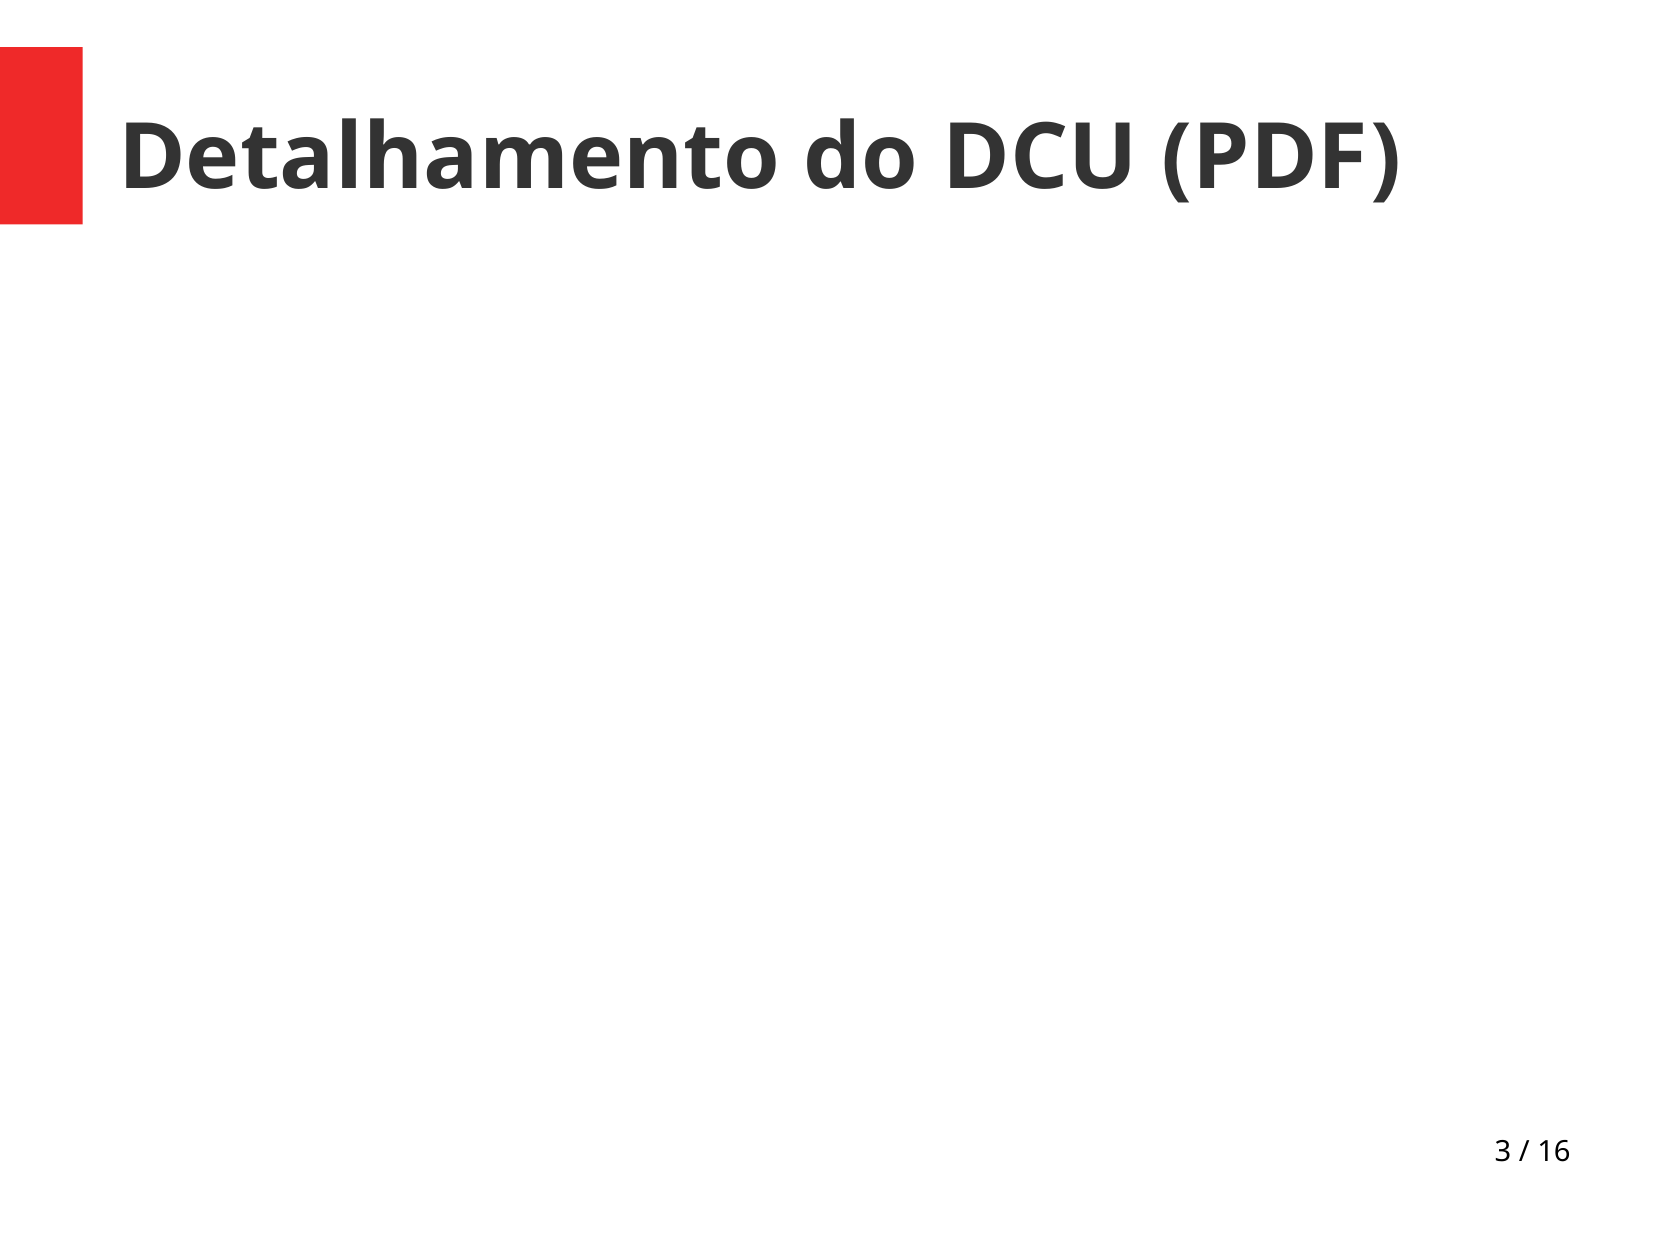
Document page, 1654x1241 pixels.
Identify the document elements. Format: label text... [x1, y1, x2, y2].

title Detalhamento do DCU (PDF) [118, 27, 1636, 278]
